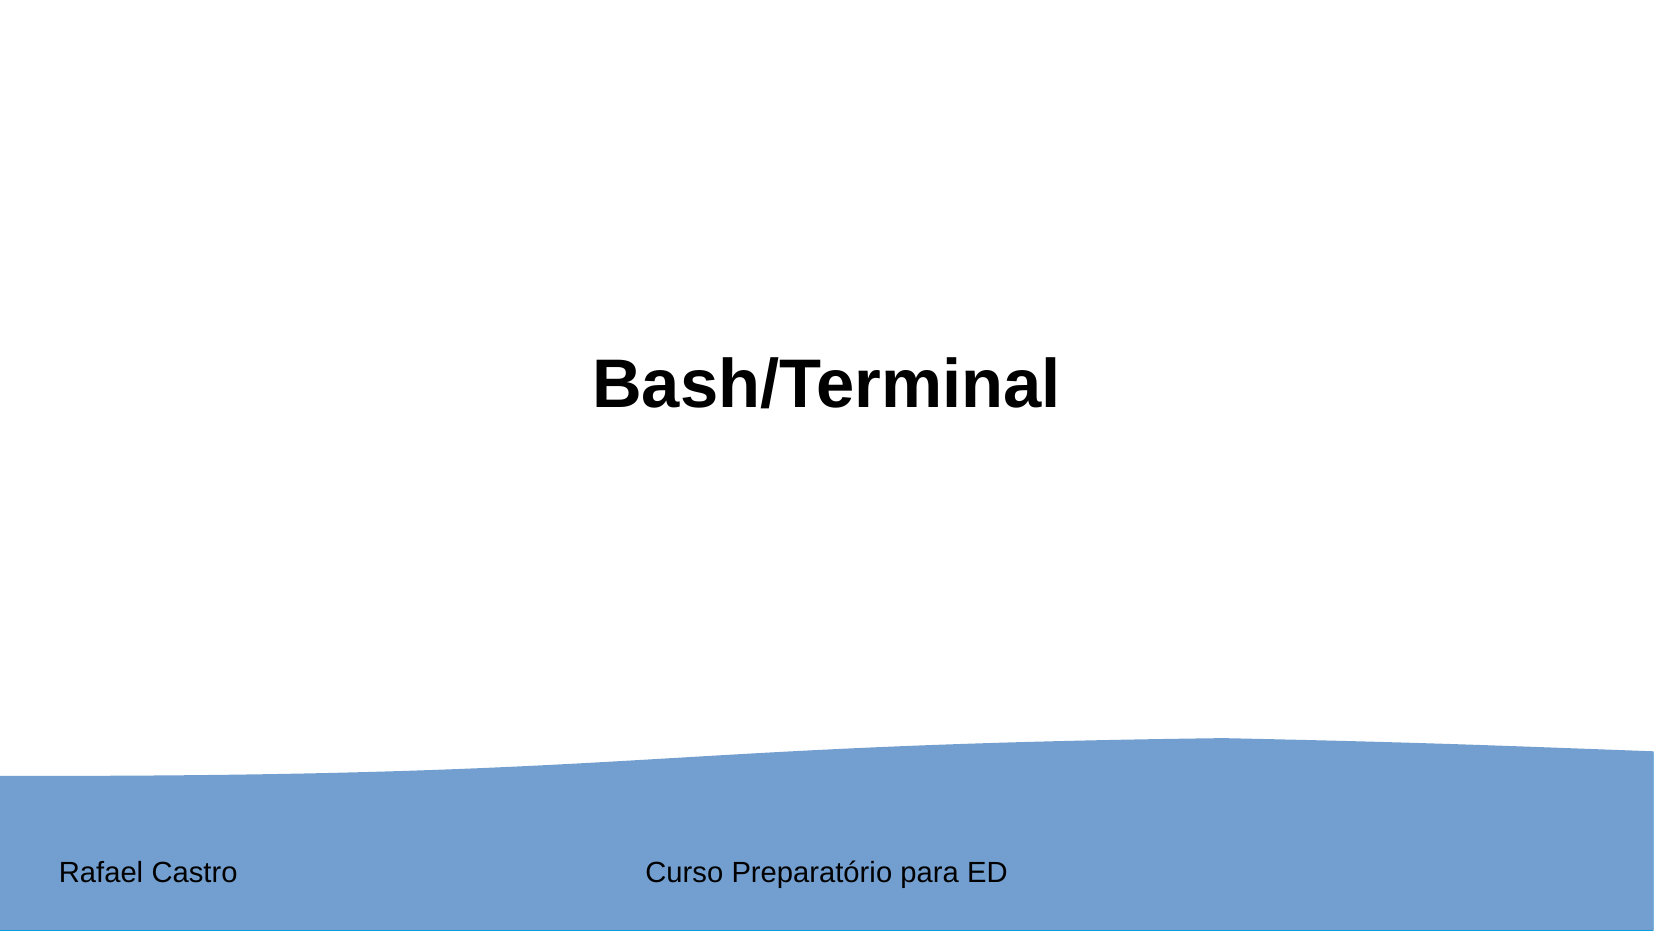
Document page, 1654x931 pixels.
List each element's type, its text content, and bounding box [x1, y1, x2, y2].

title Bash/Terminal [88, 295, 1565, 473]
